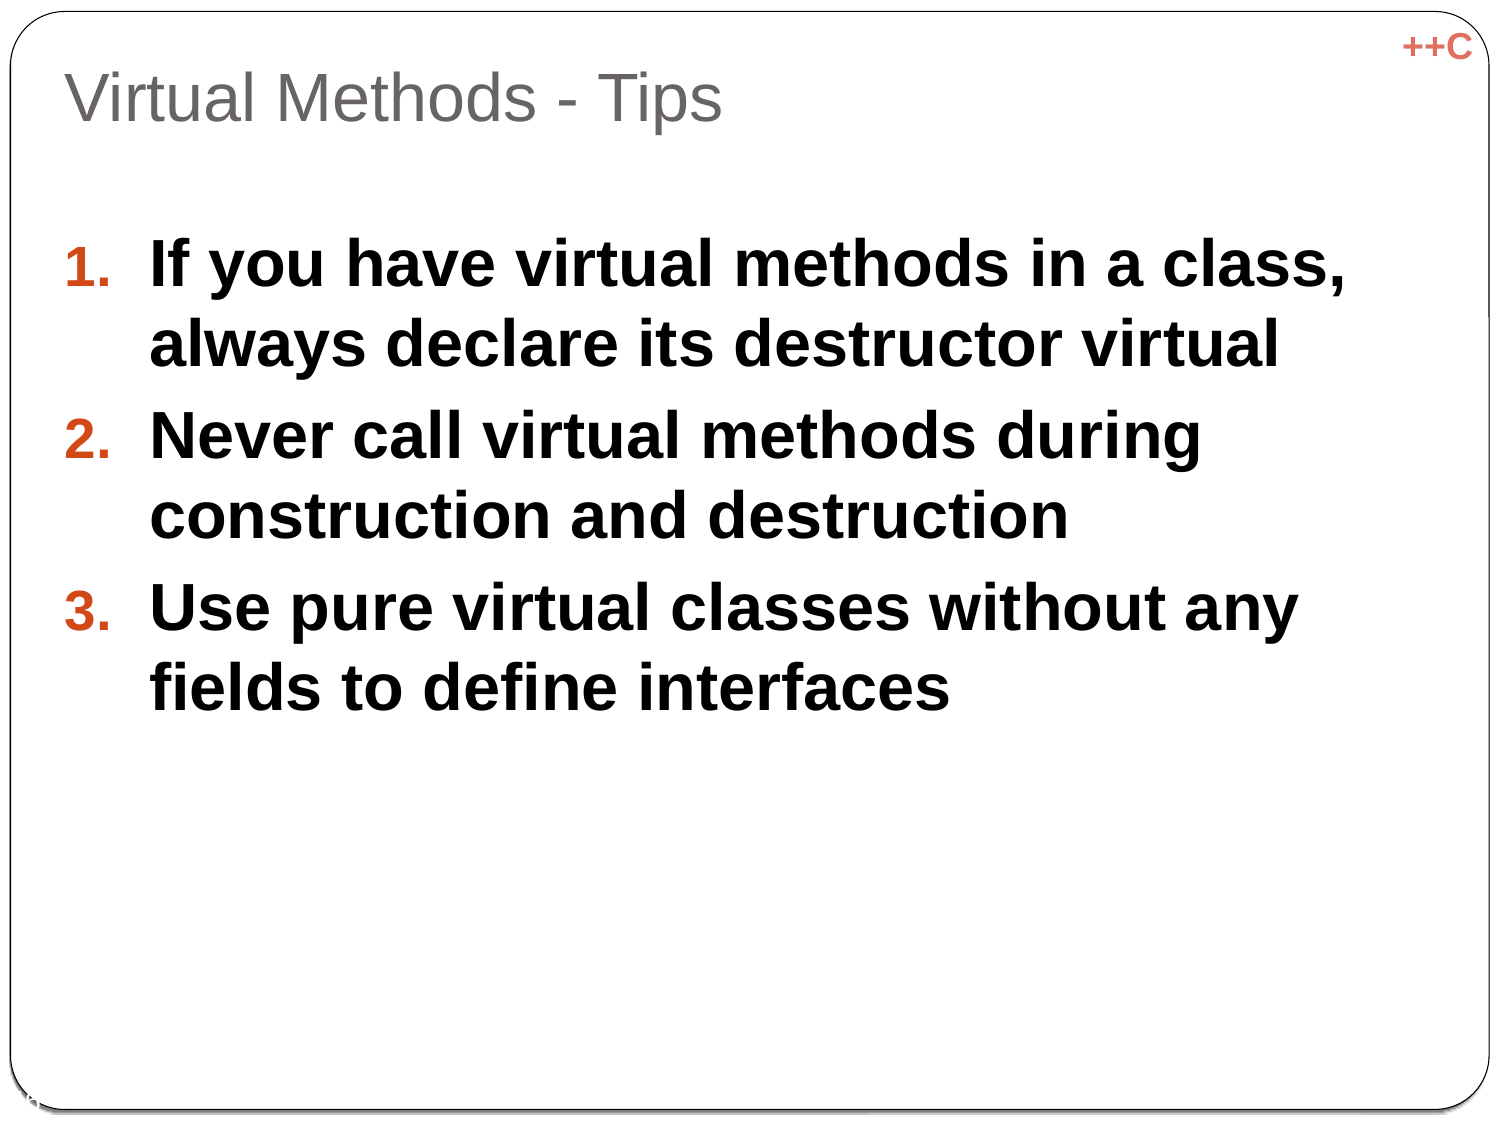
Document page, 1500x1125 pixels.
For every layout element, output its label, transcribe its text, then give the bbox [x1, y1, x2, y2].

list If you have virtual methods in a class, always declare its destructor virtual Never call virtual methods during construction and destruction Use pure virtual classes without any fields to define interfaces [50, 212, 1450, 1125]
slide_number <number> [0, 1074, 50, 1125]
title Virtual Methods - Tips [50, 45, 1450, 150]
